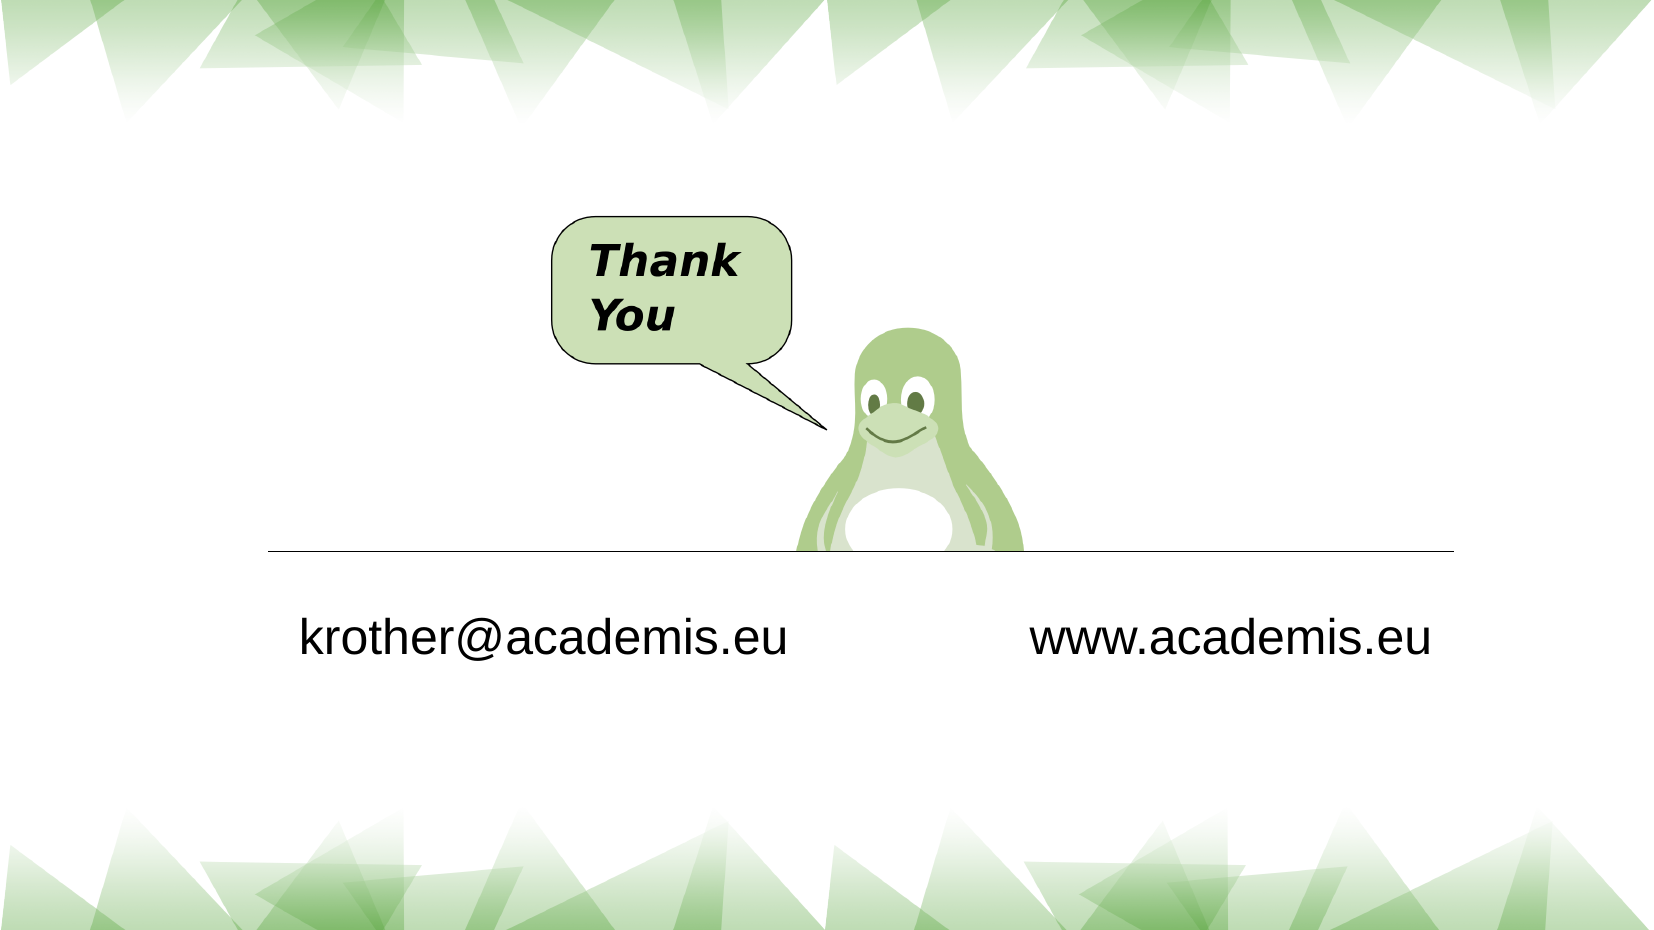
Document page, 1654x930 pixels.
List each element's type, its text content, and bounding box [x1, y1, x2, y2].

picture [463, 203, 1124, 551]
picture [0, 802, 1651, 930]
title krother@academis.eu www.academis.eu [288, 585, 1444, 691]
picture [0, 0, 1653, 128]
